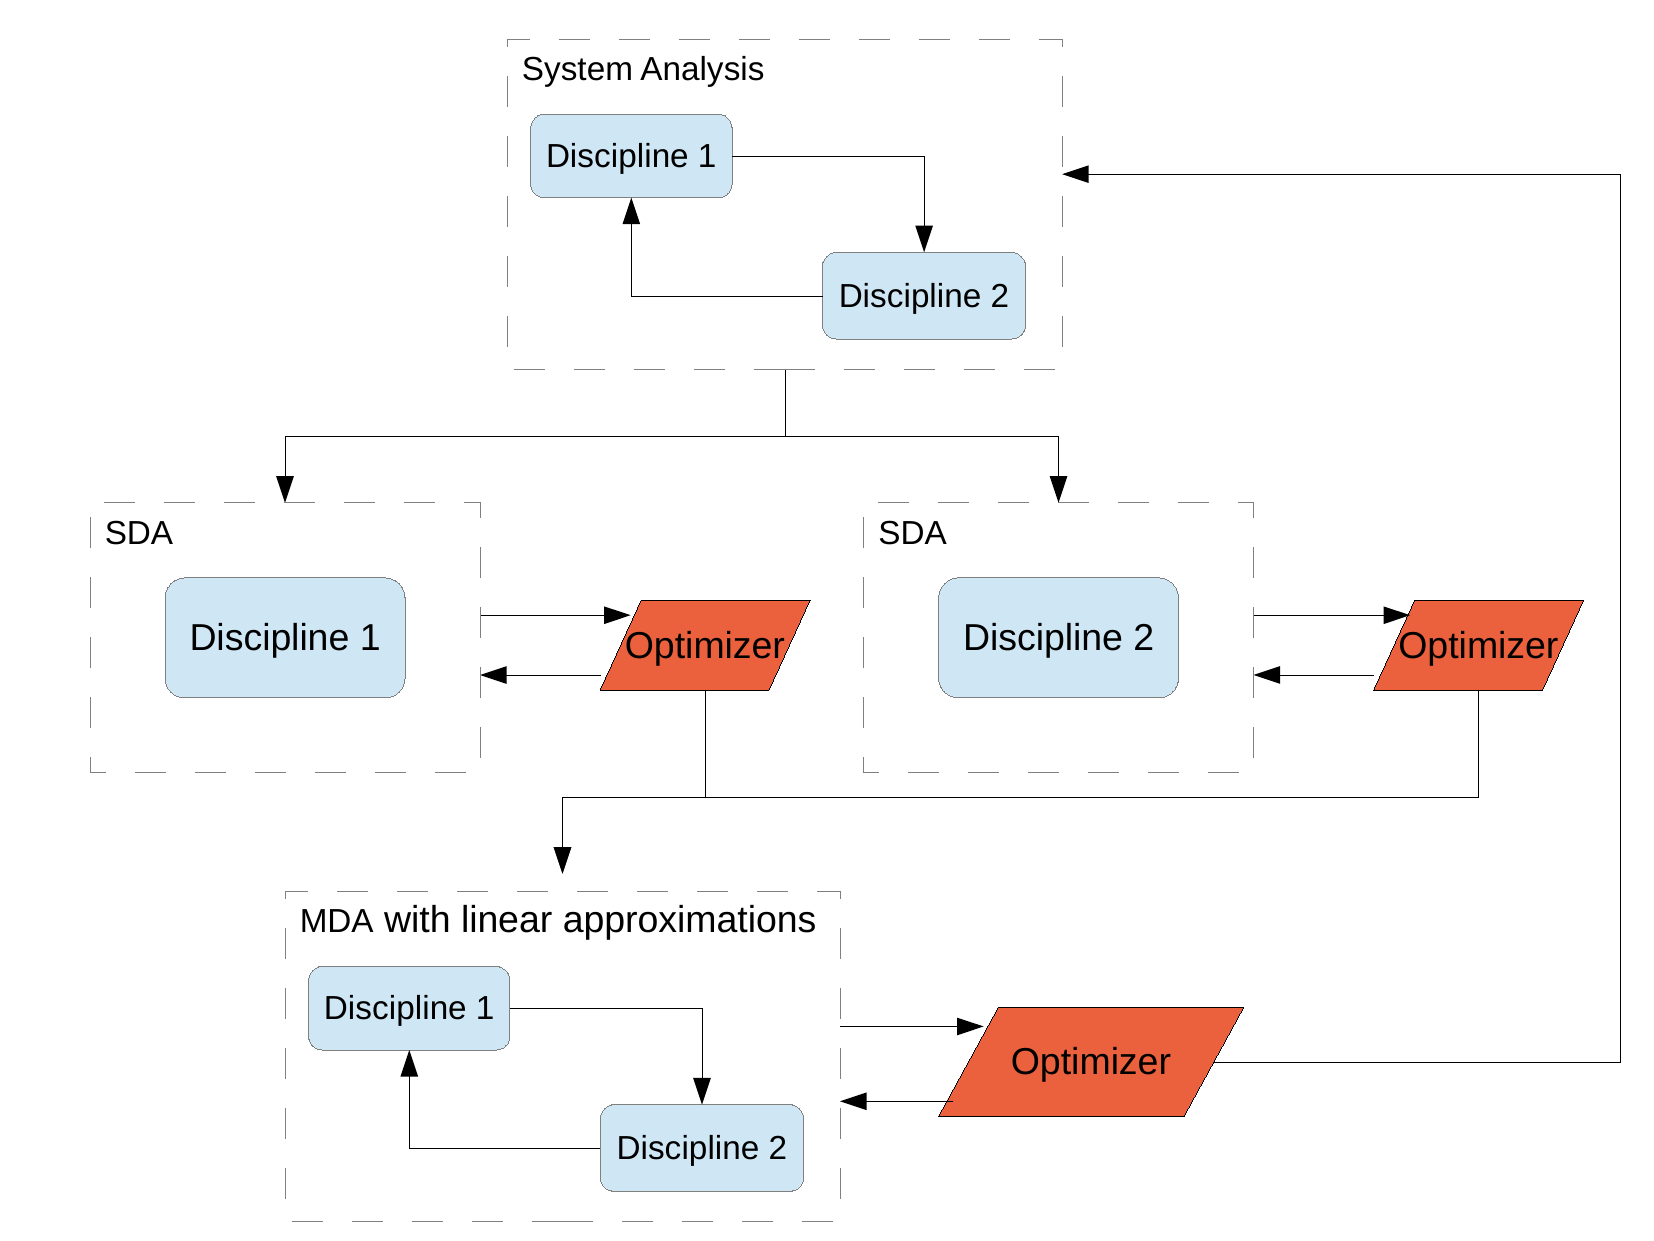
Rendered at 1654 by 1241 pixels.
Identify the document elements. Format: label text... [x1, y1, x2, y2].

text_box Discipline 1 [308, 966, 510, 1051]
text_box Discipline 1 [530, 114, 733, 198]
text_box Optimizer [938, 1007, 1244, 1117]
text_box Optimizer [1373, 600, 1584, 691]
text_box SDA [90, 502, 481, 773]
text_box Discipline 2 [822, 252, 1026, 340]
text_box Discipline 2 [600, 1104, 804, 1192]
text_box System Analysis [507, 39, 1063, 370]
text_box MDA with linear approximations [285, 891, 841, 1222]
text_box Optimizer [600, 600, 811, 691]
text_box SDA [863, 502, 1254, 773]
